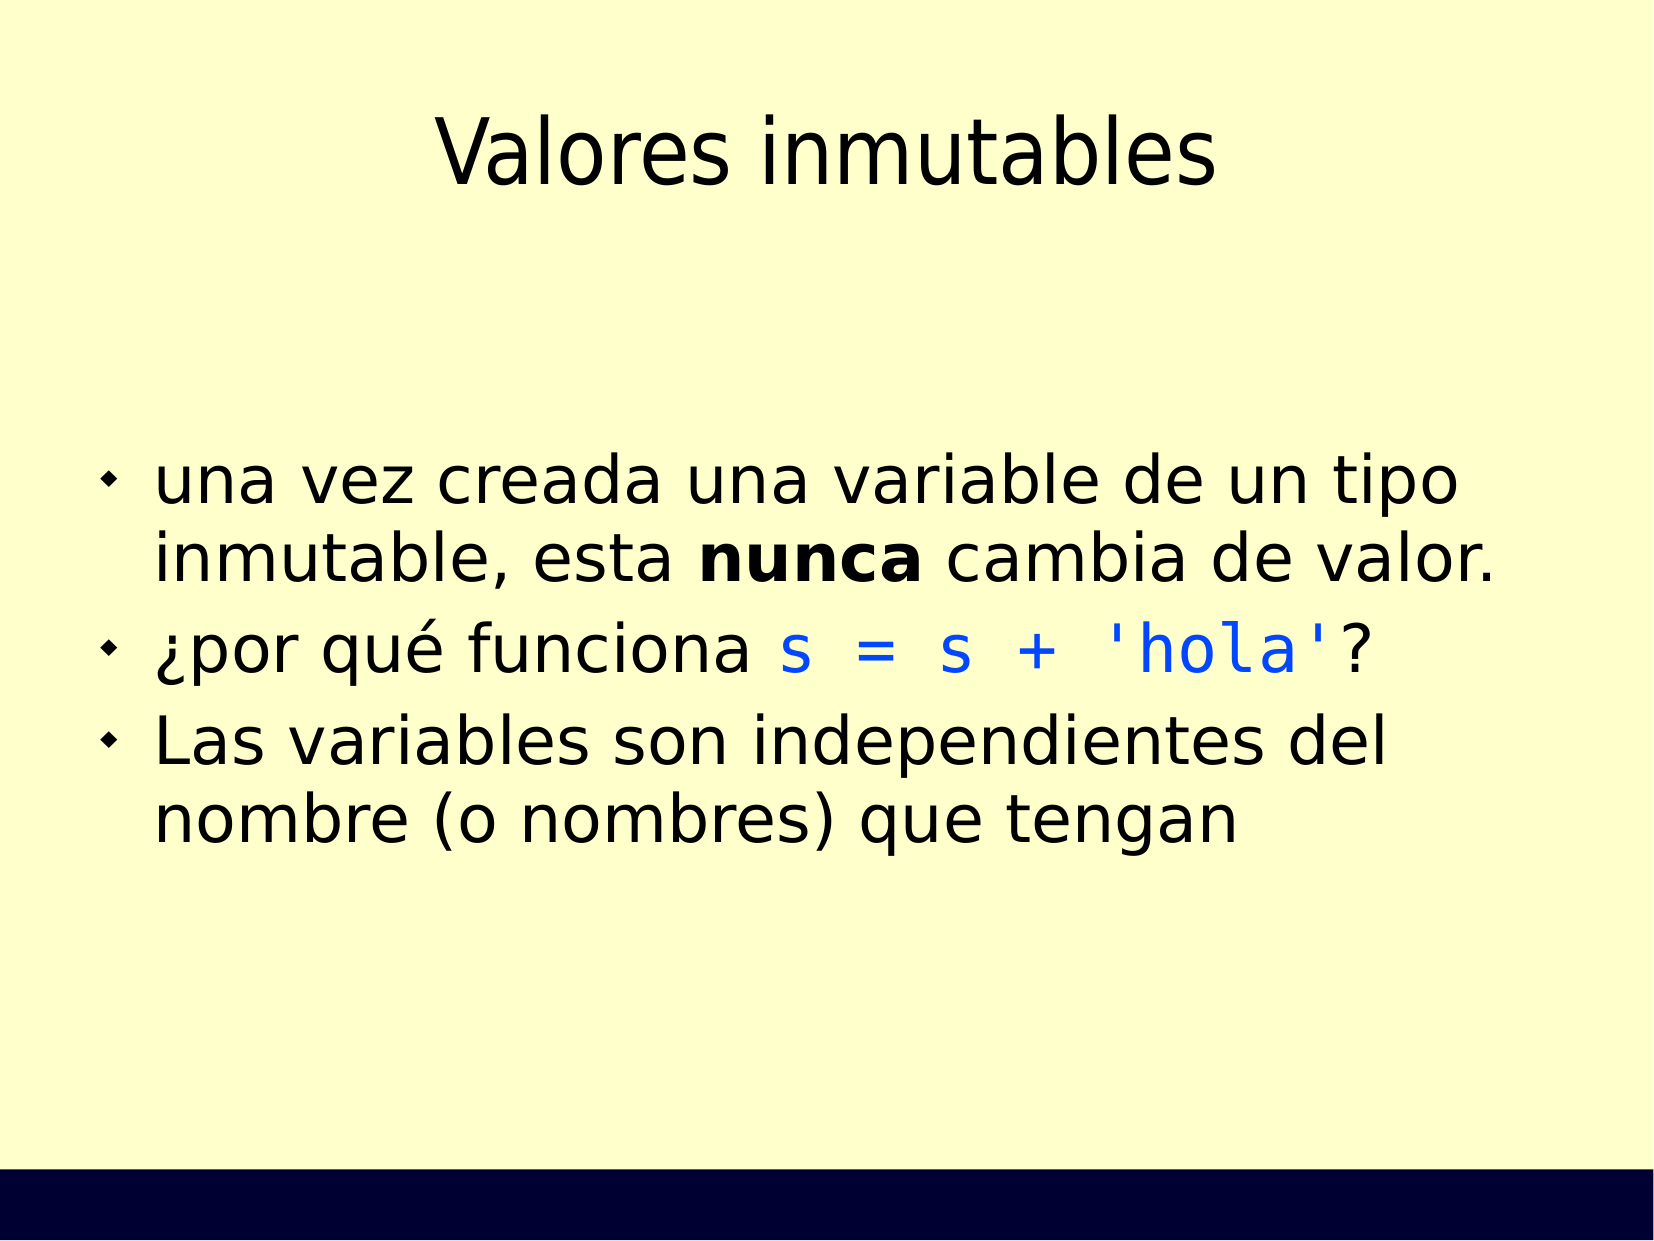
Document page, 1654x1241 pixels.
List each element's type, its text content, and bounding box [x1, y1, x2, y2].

title Valores inmutables [82, 49, 1571, 257]
list una vez creada una variable de un tipo inmutable, esta nunca cambia de valor. ¿por qué funciona s = s + 'hola'? Las variables son independientes del nombre (o nombres) que tengan [82, 290, 1538, 1010]
